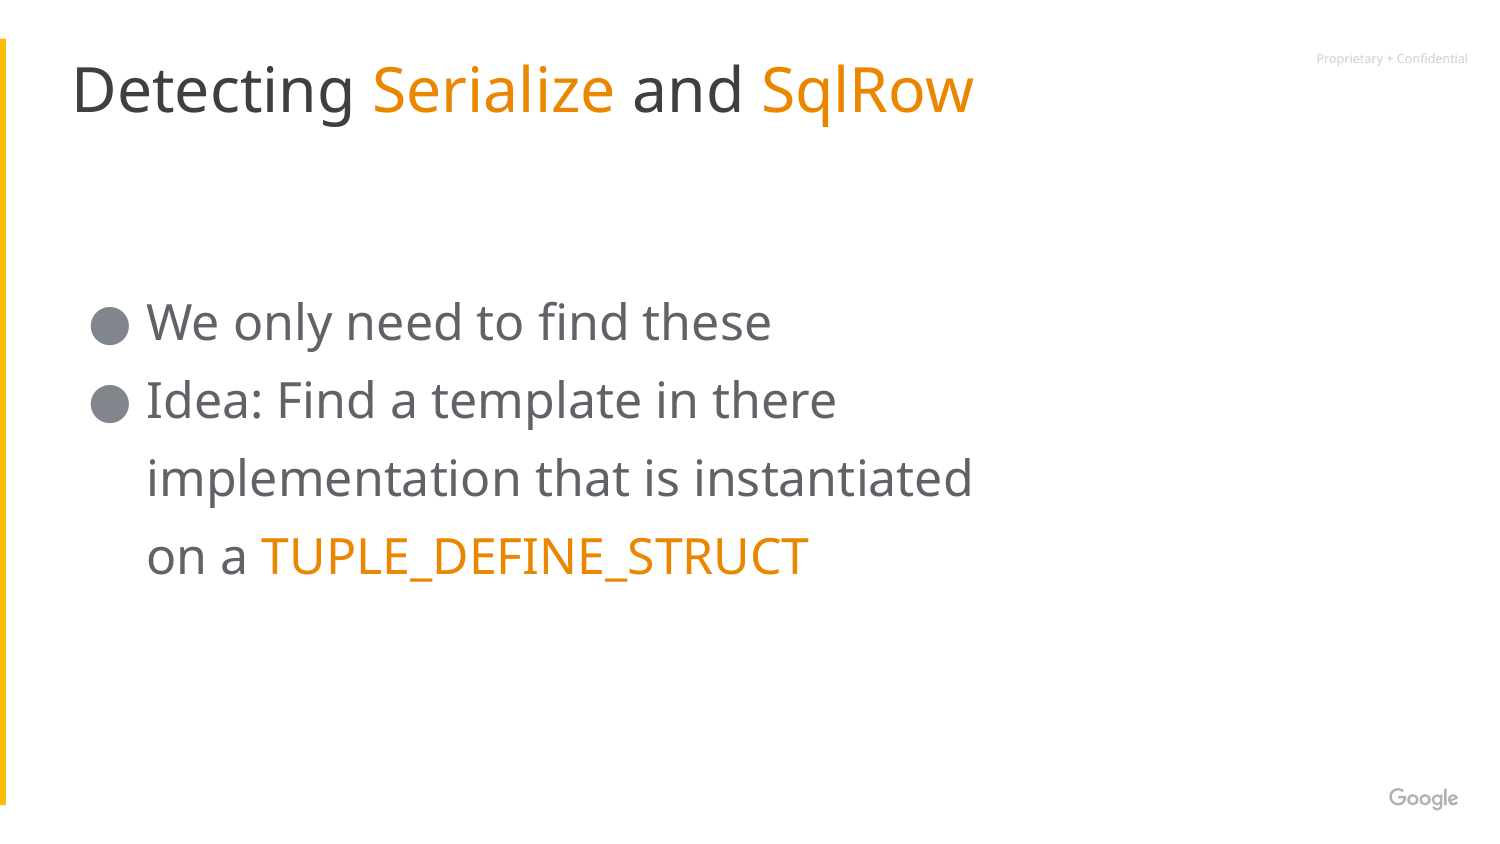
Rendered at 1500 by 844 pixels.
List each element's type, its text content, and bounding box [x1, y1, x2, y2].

title Detecting Serialize and SqlRow [56, 43, 1336, 112]
list We only need to find these Idea: Find a template in there implementation that is instantiated on a TUPLE_DEFINE_STRUCT [56, 257, 1016, 587]
